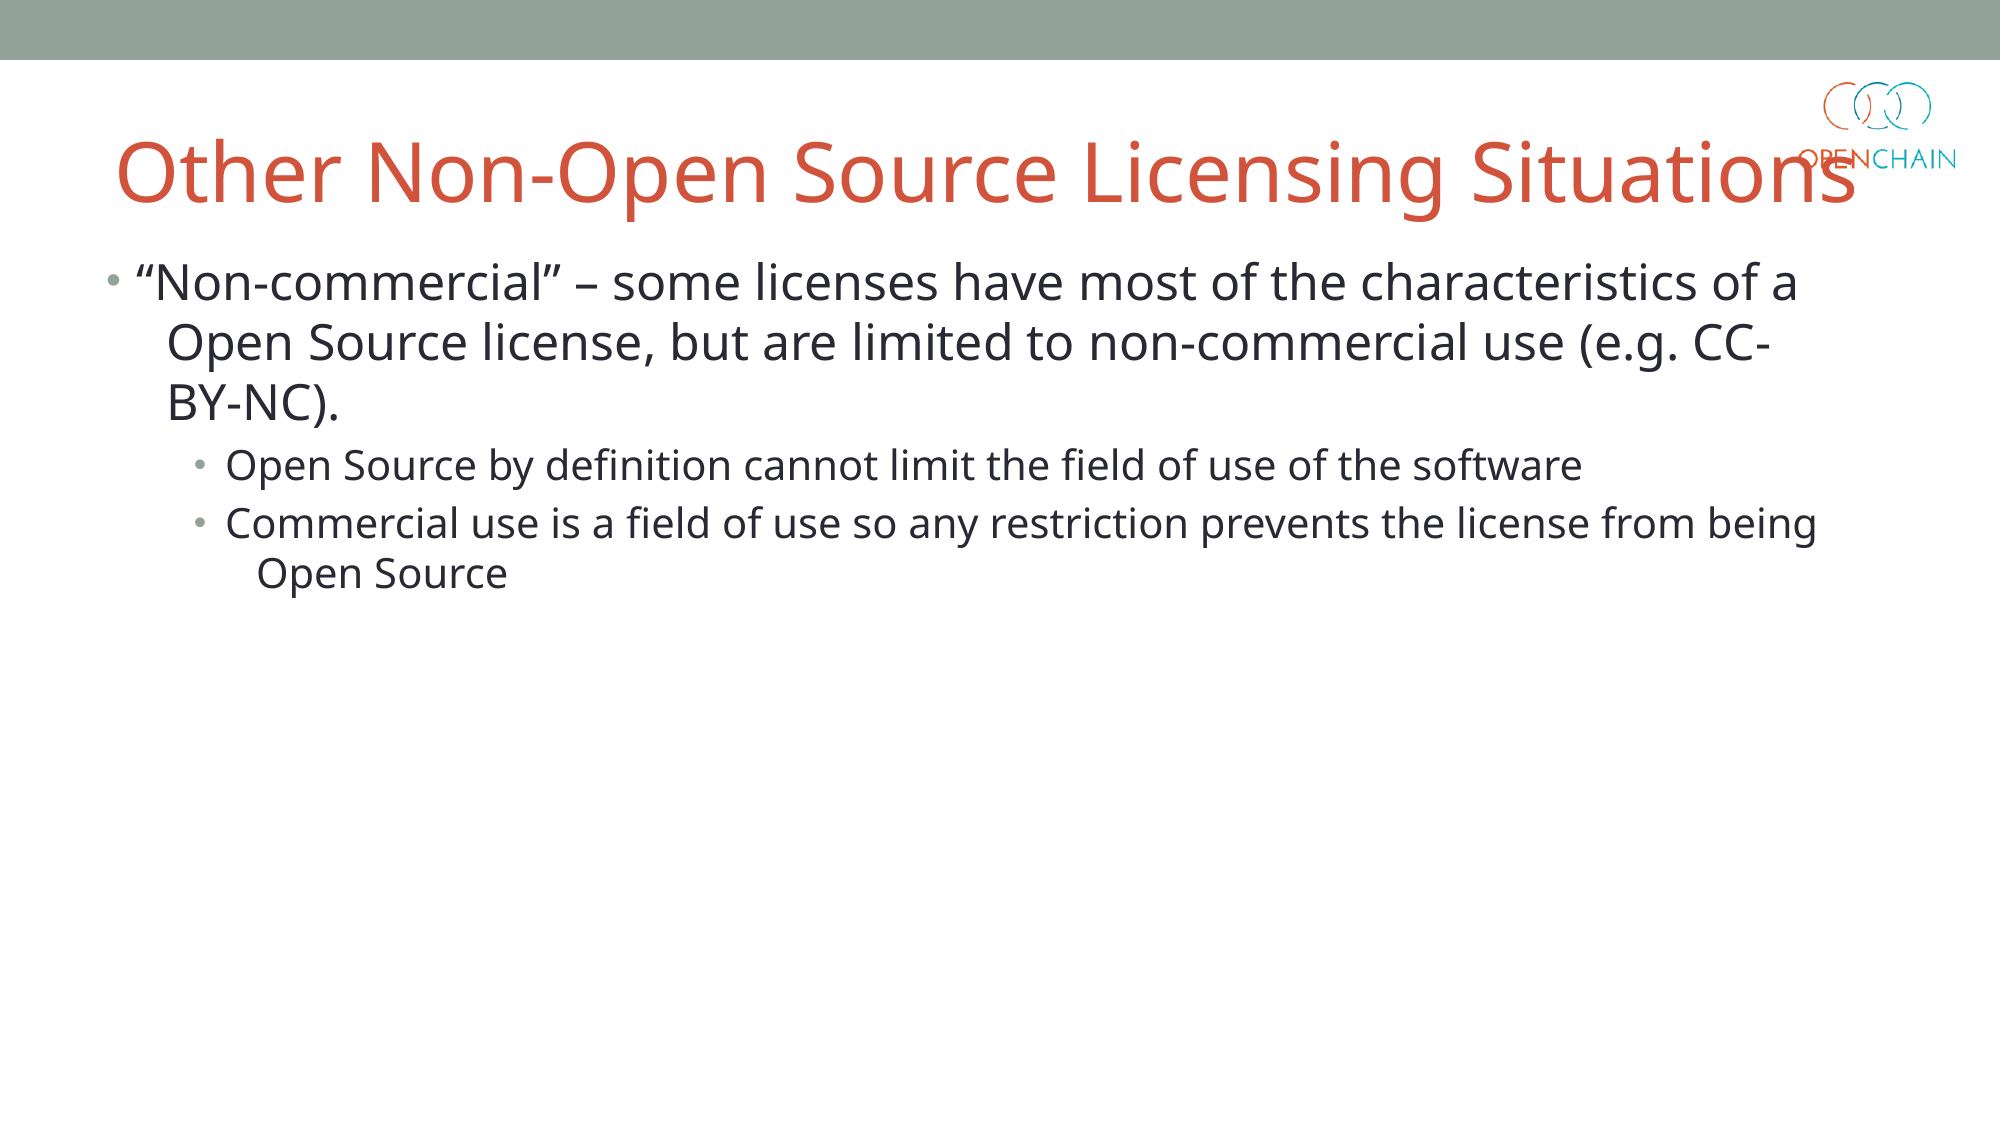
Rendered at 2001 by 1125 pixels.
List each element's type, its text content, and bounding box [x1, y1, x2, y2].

text_box Other Non-Open Source Licensing Situations [100, 88, 1900, 250]
text_box “Non-commercial” – some licenses have most of the characteristics of a Open Source license, but are limited to non-commercial use (e.g. CC-BY-NC). Open Source by definition cannot limit the field of use of the software Commercial use is a field of use so any restriction prevents the license from being Open Source [91, 243, 1862, 1092]
